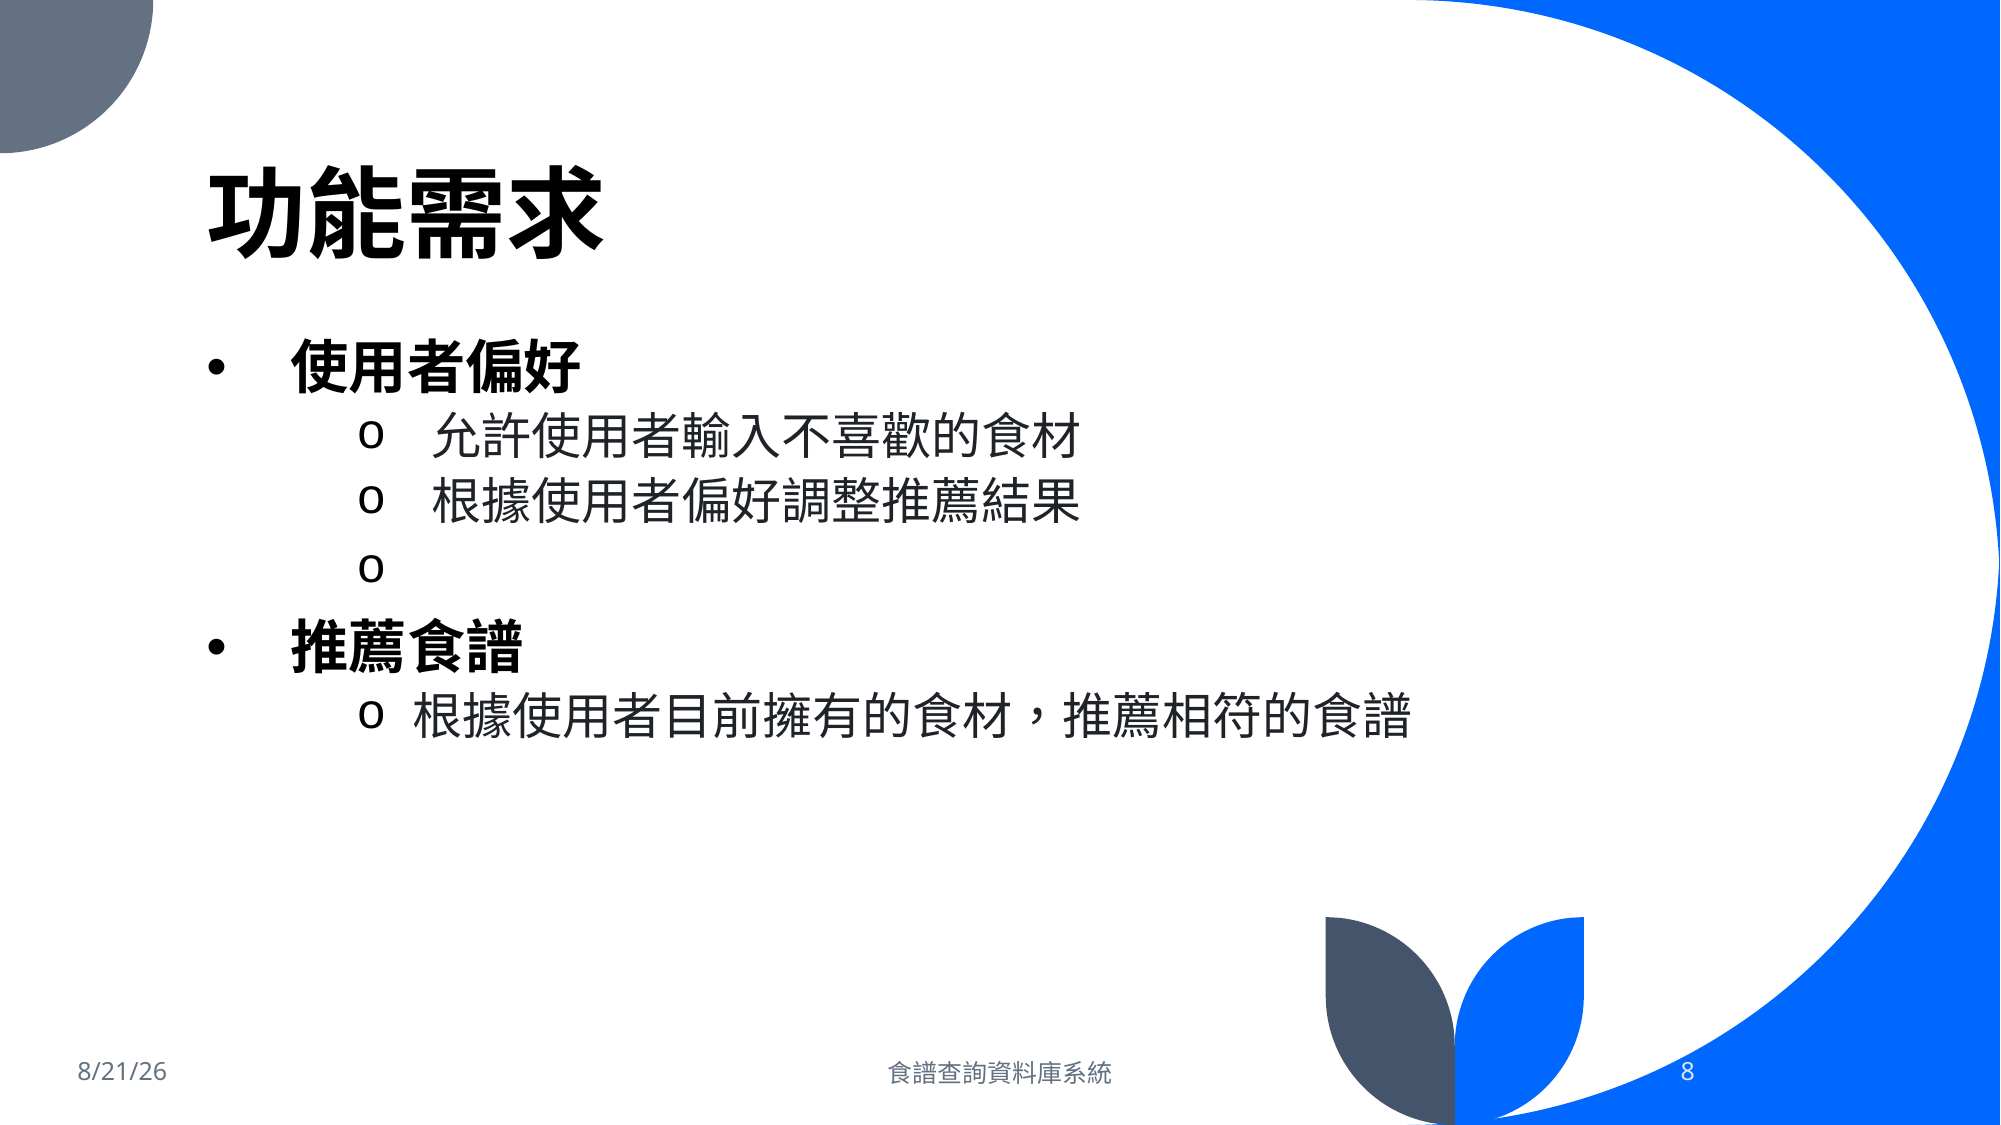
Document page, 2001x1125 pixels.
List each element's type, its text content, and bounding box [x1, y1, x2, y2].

slide_number 8 [1665, 1042, 1938, 1103]
list 使用者偏好 允許使用者輸入不喜歡的食材 根據使用者偏好調整推薦結果 推薦食譜 根據使用者目前擁有的食材，推薦相符的食譜 [191, 330, 1796, 884]
slide_number 6/10/2025 [62, 1042, 513, 1103]
footer 食譜查詢資料庫系統 [662, 1042, 1338, 1103]
title 功能需求 [191, 62, 1796, 280]
